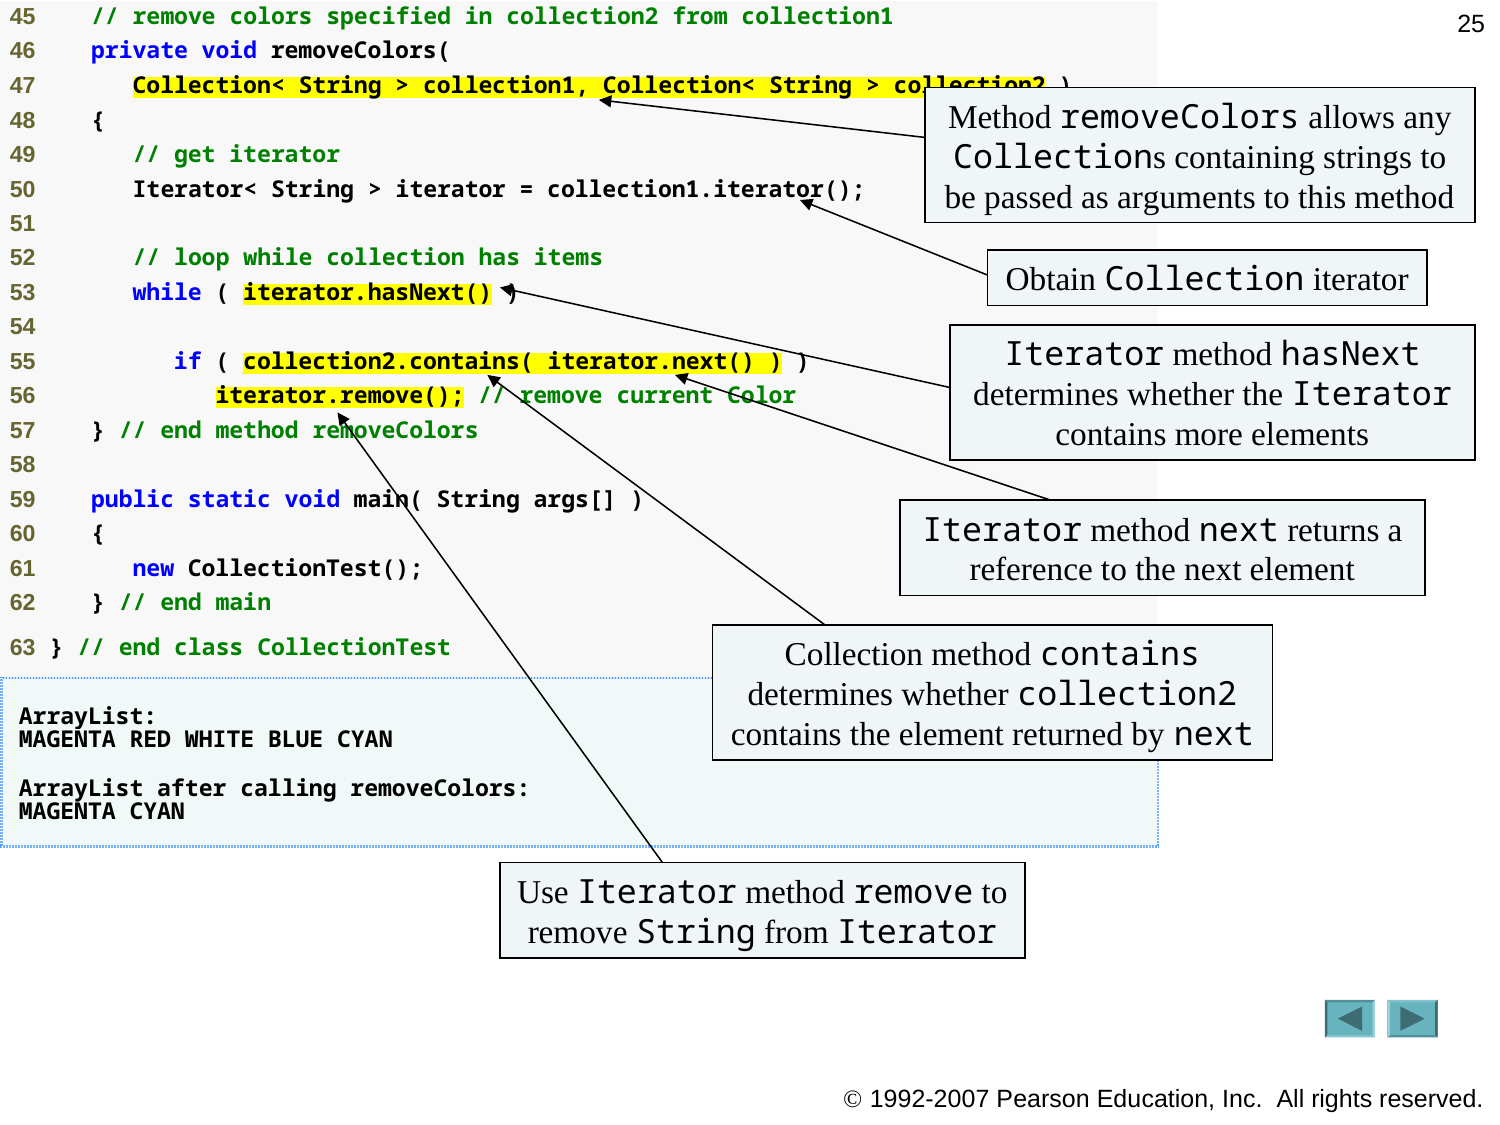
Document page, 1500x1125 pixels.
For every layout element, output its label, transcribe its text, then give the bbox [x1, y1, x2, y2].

text_box Iterator method hasNext determines whether the Iterator contains more elements [950, 324, 1476, 461]
text_box Obtain Collection iterator [987, 249, 1427, 306]
text_box Collection method contains determines whether collection2 contains the element returned by next [712, 624, 1273, 761]
text_box Iterator method next returns a reference to the next element [900, 499, 1426, 596]
text_box Method removeColors allows any Collections containing strings to be passed as arguments to this method [924, 87, 1476, 223]
text_box Use Iterator method remove to remove String from Iterator [500, 862, 1026, 958]
text_box <number> [1149, 0, 1500, 79]
chart [0, 1, 1161, 876]
